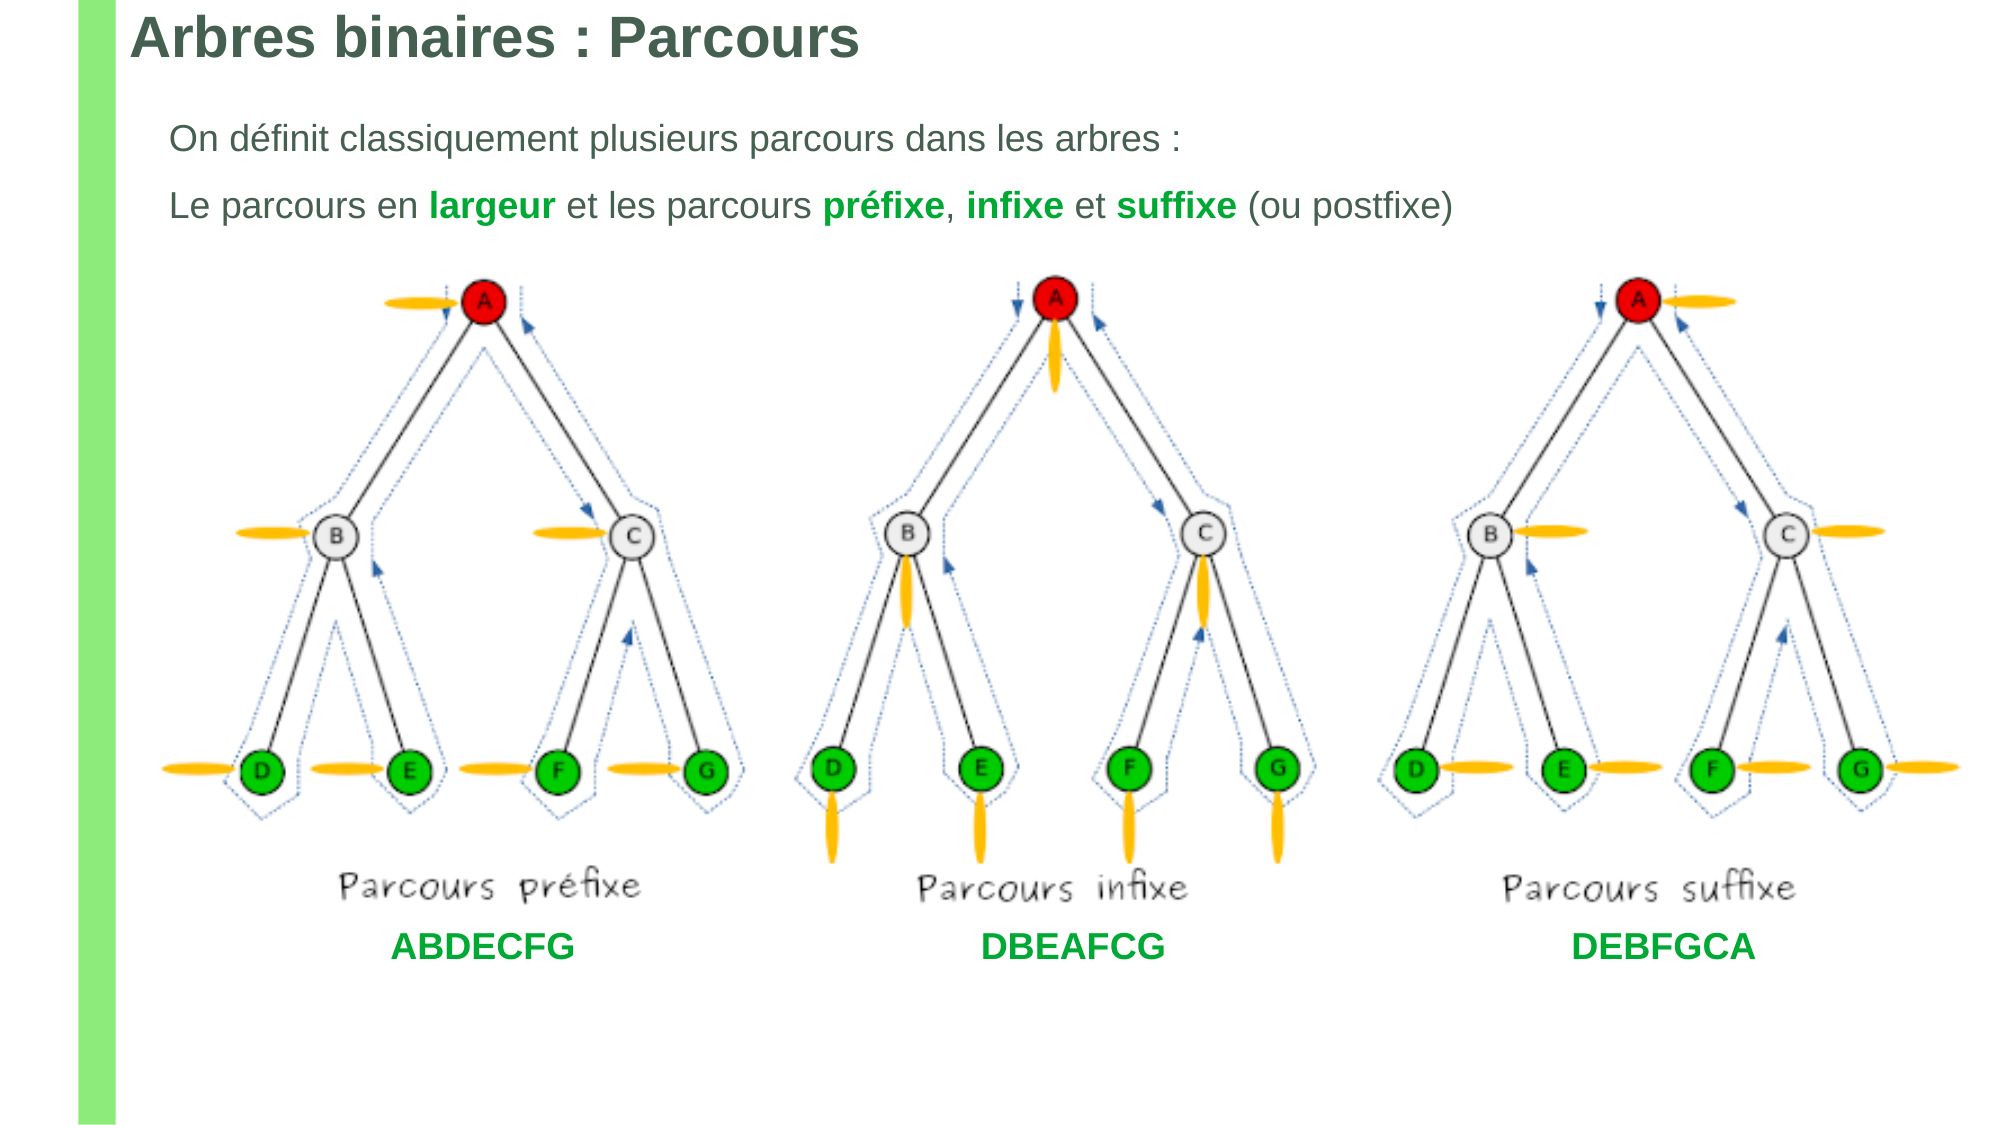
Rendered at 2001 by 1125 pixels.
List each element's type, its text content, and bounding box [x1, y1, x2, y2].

text_box Arbres binaires : Parcours [114, 0, 2000, 106]
picture [160, 253, 1961, 916]
text_box On définit classiquement plusieurs parcours dans les arbres : Le parcours en largeur et les parcours préfixe, infixe et suffixe (ou postfixe) ABDECFG DBEAFCG DEBFGCA [154, 110, 2000, 1111]
